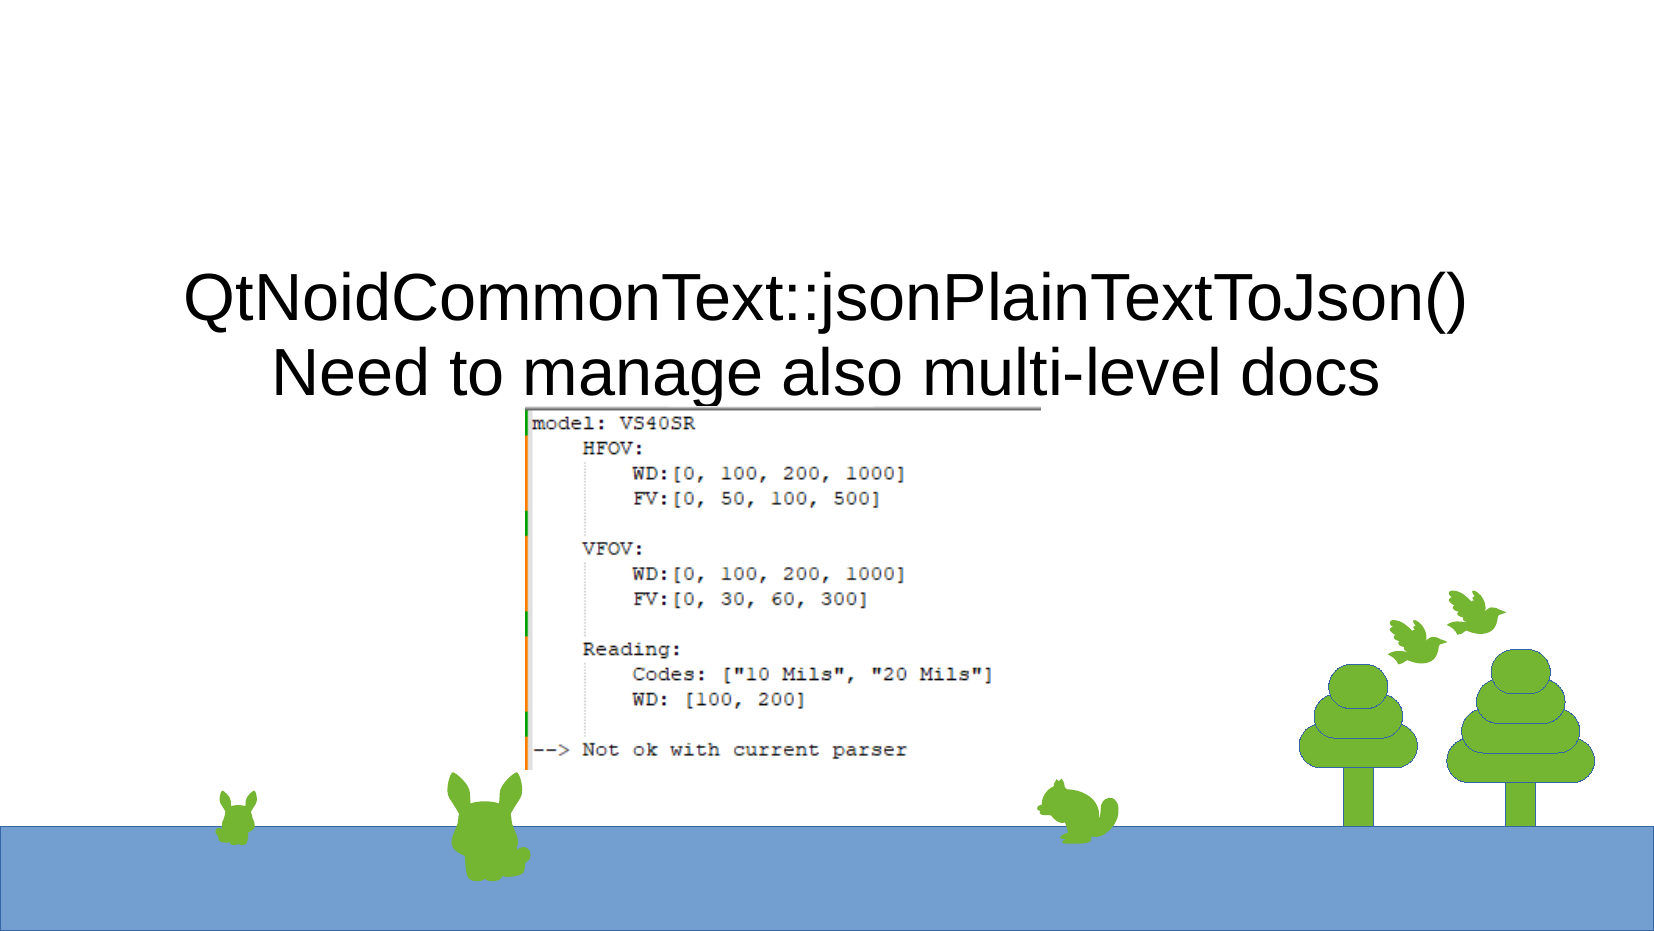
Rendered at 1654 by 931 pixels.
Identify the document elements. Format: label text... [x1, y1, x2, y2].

picture [525, 406, 1041, 770]
subtitle QtNoidCommonText::jsonPlainTextToJson() Need to manage also multi-level docs [88, 29, 1565, 715]
